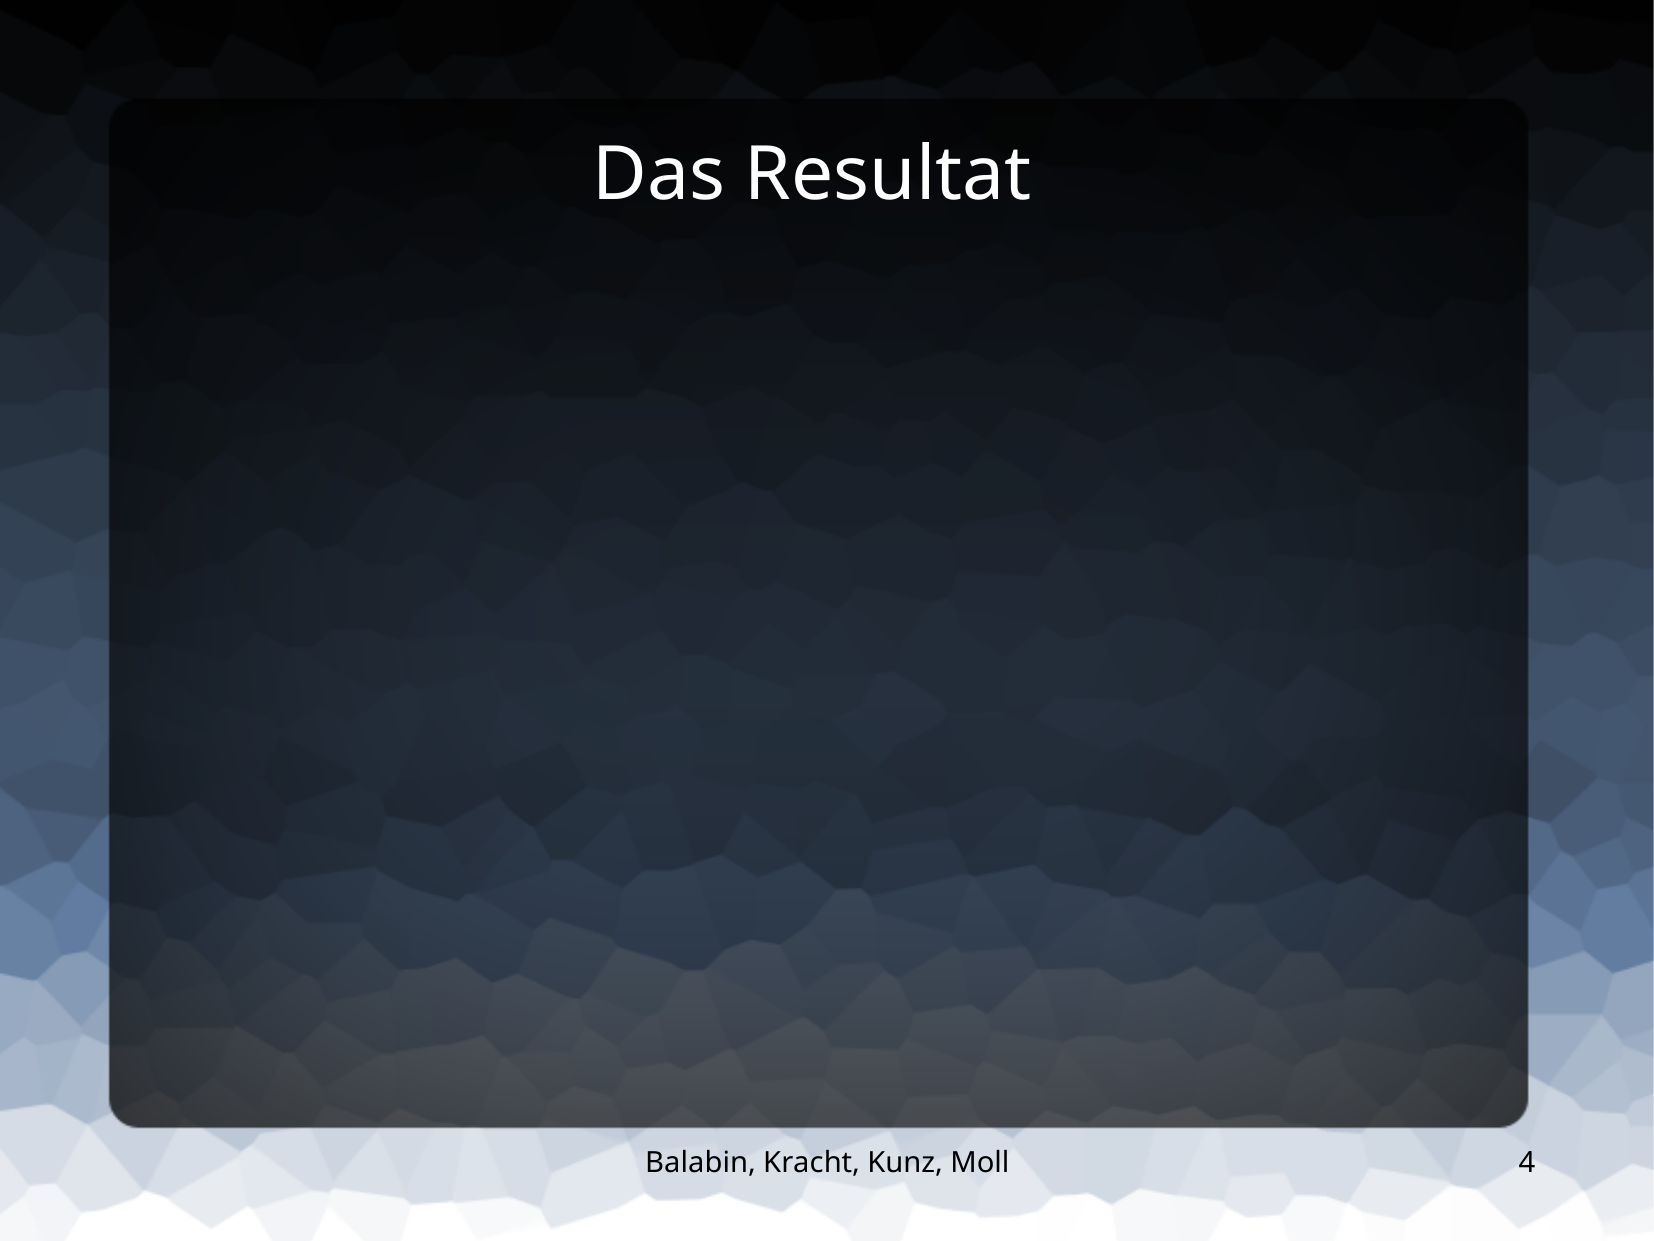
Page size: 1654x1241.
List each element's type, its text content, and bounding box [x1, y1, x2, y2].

picture [0, 0, 1654, 1241]
title Das Resultat [118, 67, 1506, 275]
